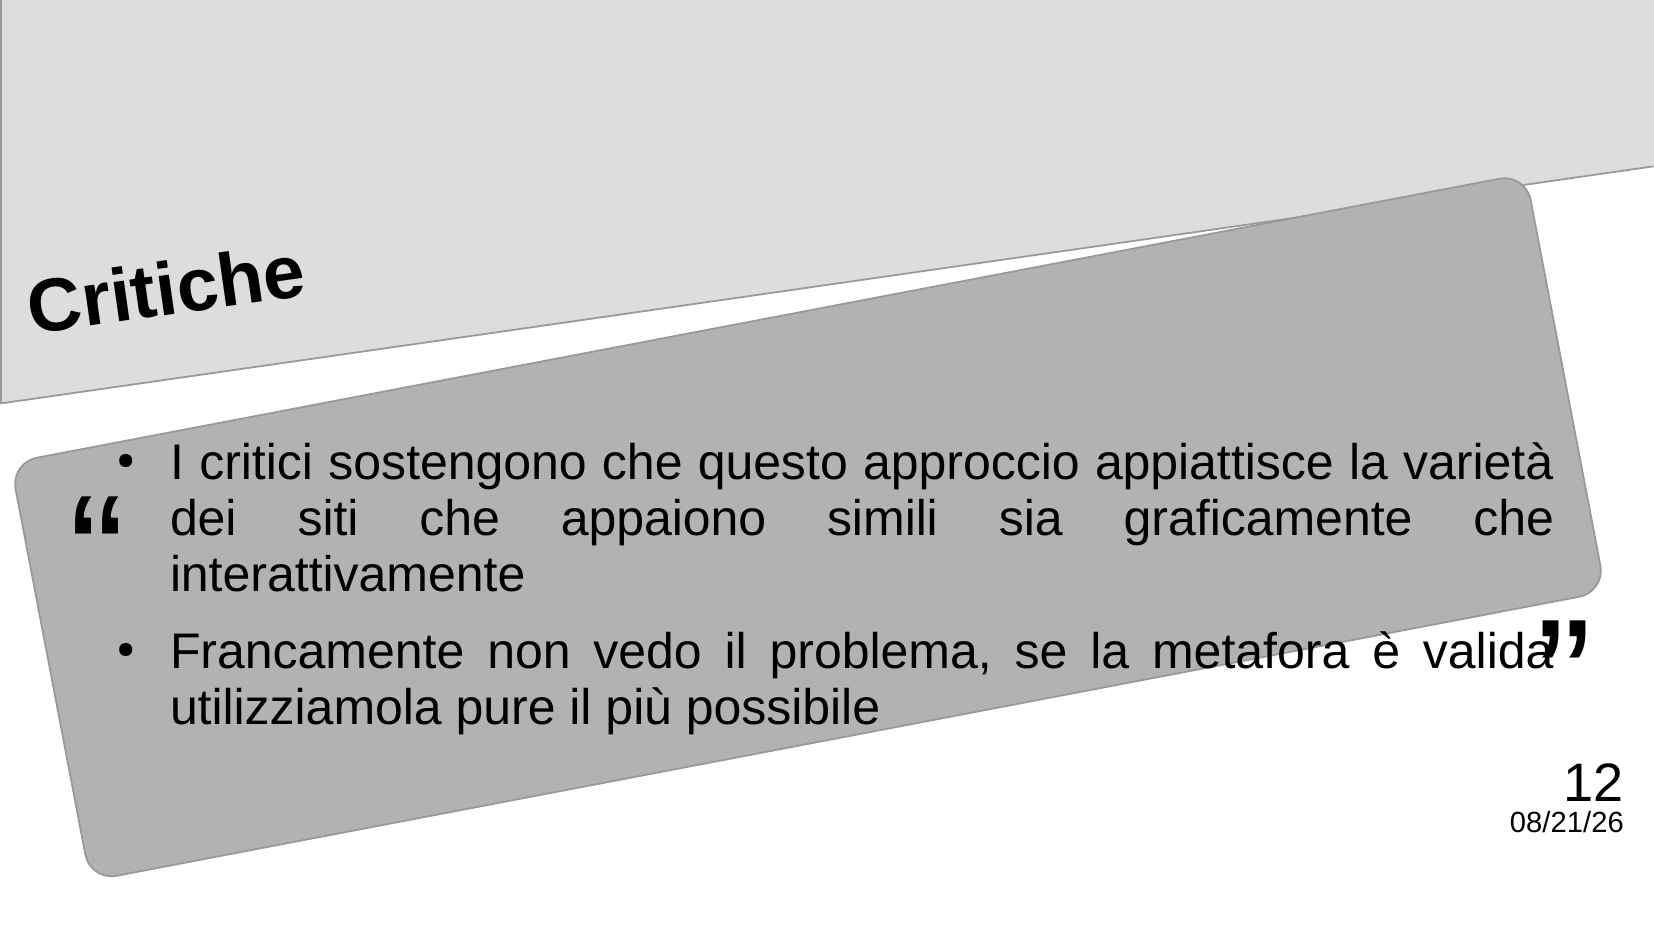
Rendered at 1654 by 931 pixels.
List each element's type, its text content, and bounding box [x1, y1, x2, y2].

title Critiche [16, 21, 1501, 387]
list I critici sostengono che questo approccio appiattisce la varietà dei siti che appaiono simili sia graficamente che interattivamente Francamente non vedo il problema, se la metafora è valida utilizziamola pure il più possibile [99, 434, 1555, 789]
